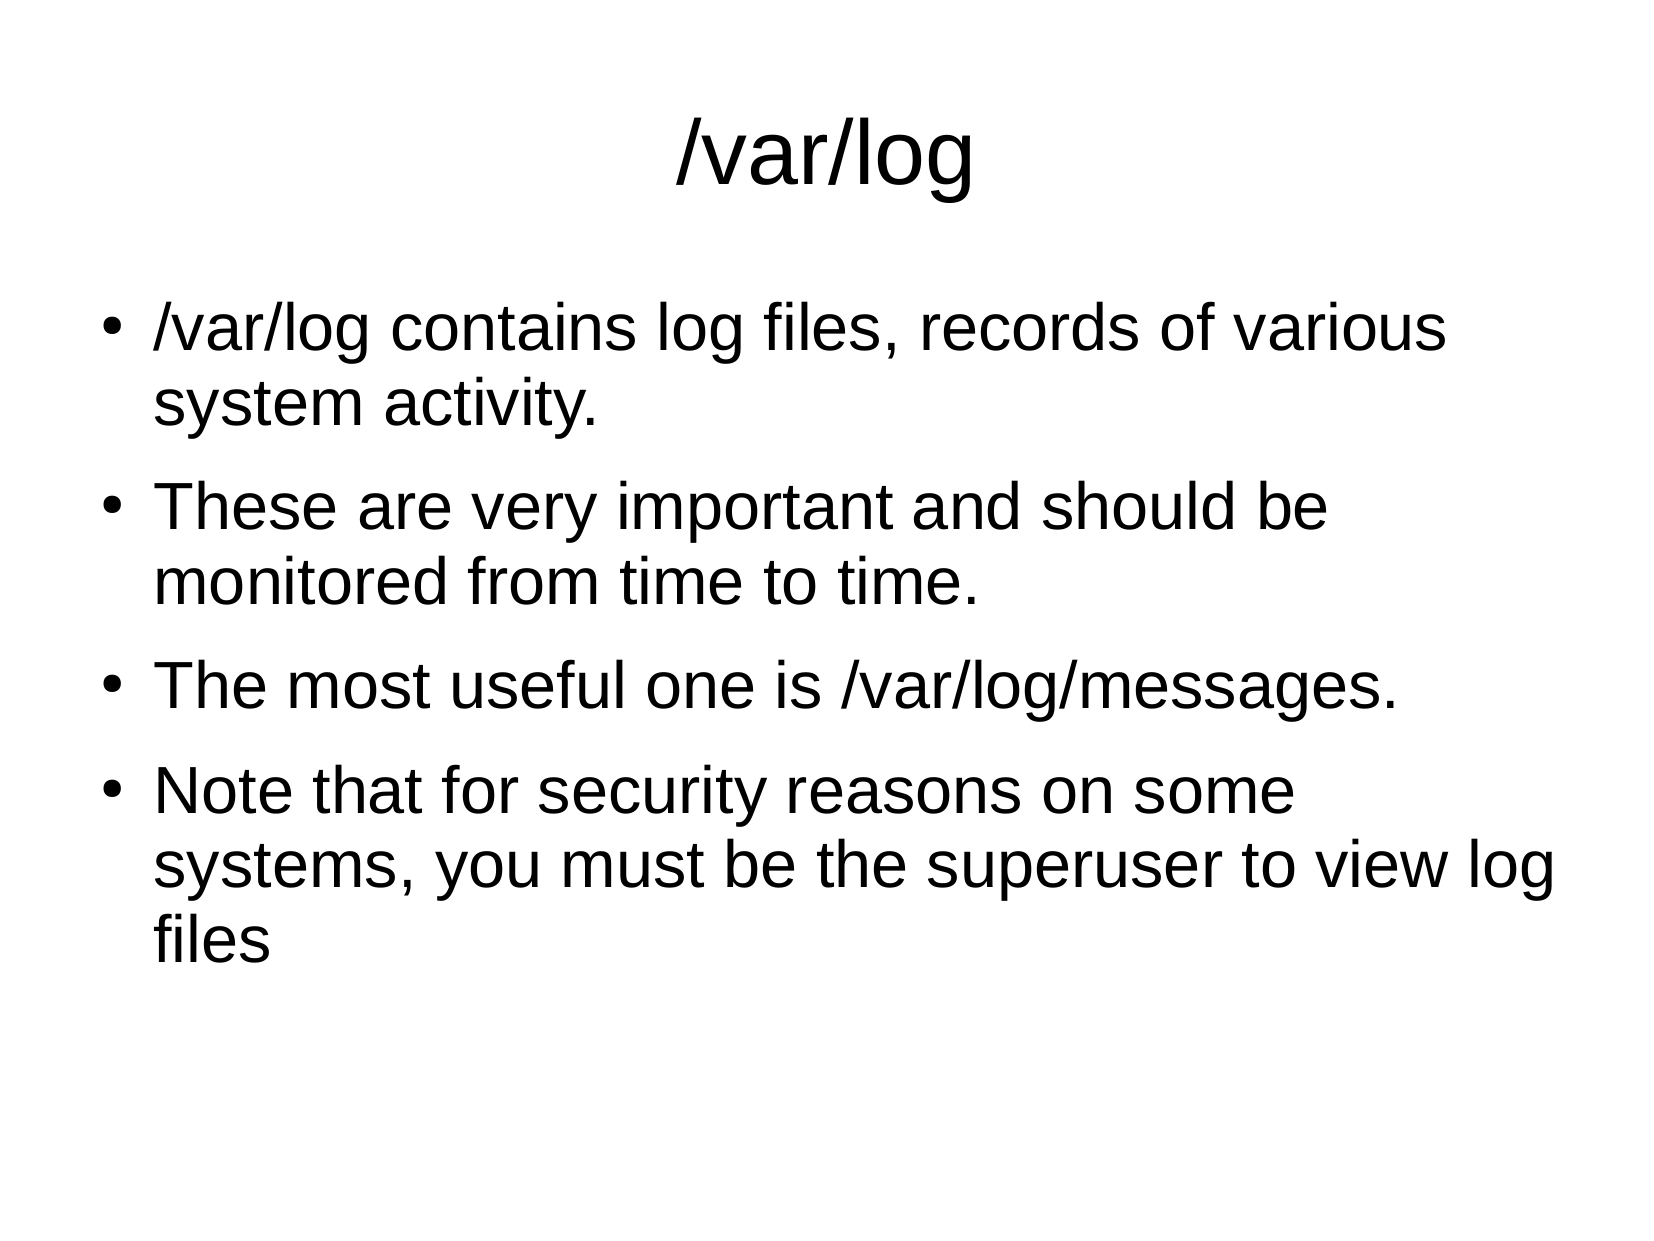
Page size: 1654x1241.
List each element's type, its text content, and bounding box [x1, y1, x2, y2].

list /var/log contains log files, records of various system activity. These are very important and should be monitored from time to time. The most useful one is /var/log/messages. Note that for security reasons on some systems, you must be the superuser to view log files [82, 290, 1571, 1010]
title /var/log [82, 49, 1571, 257]
